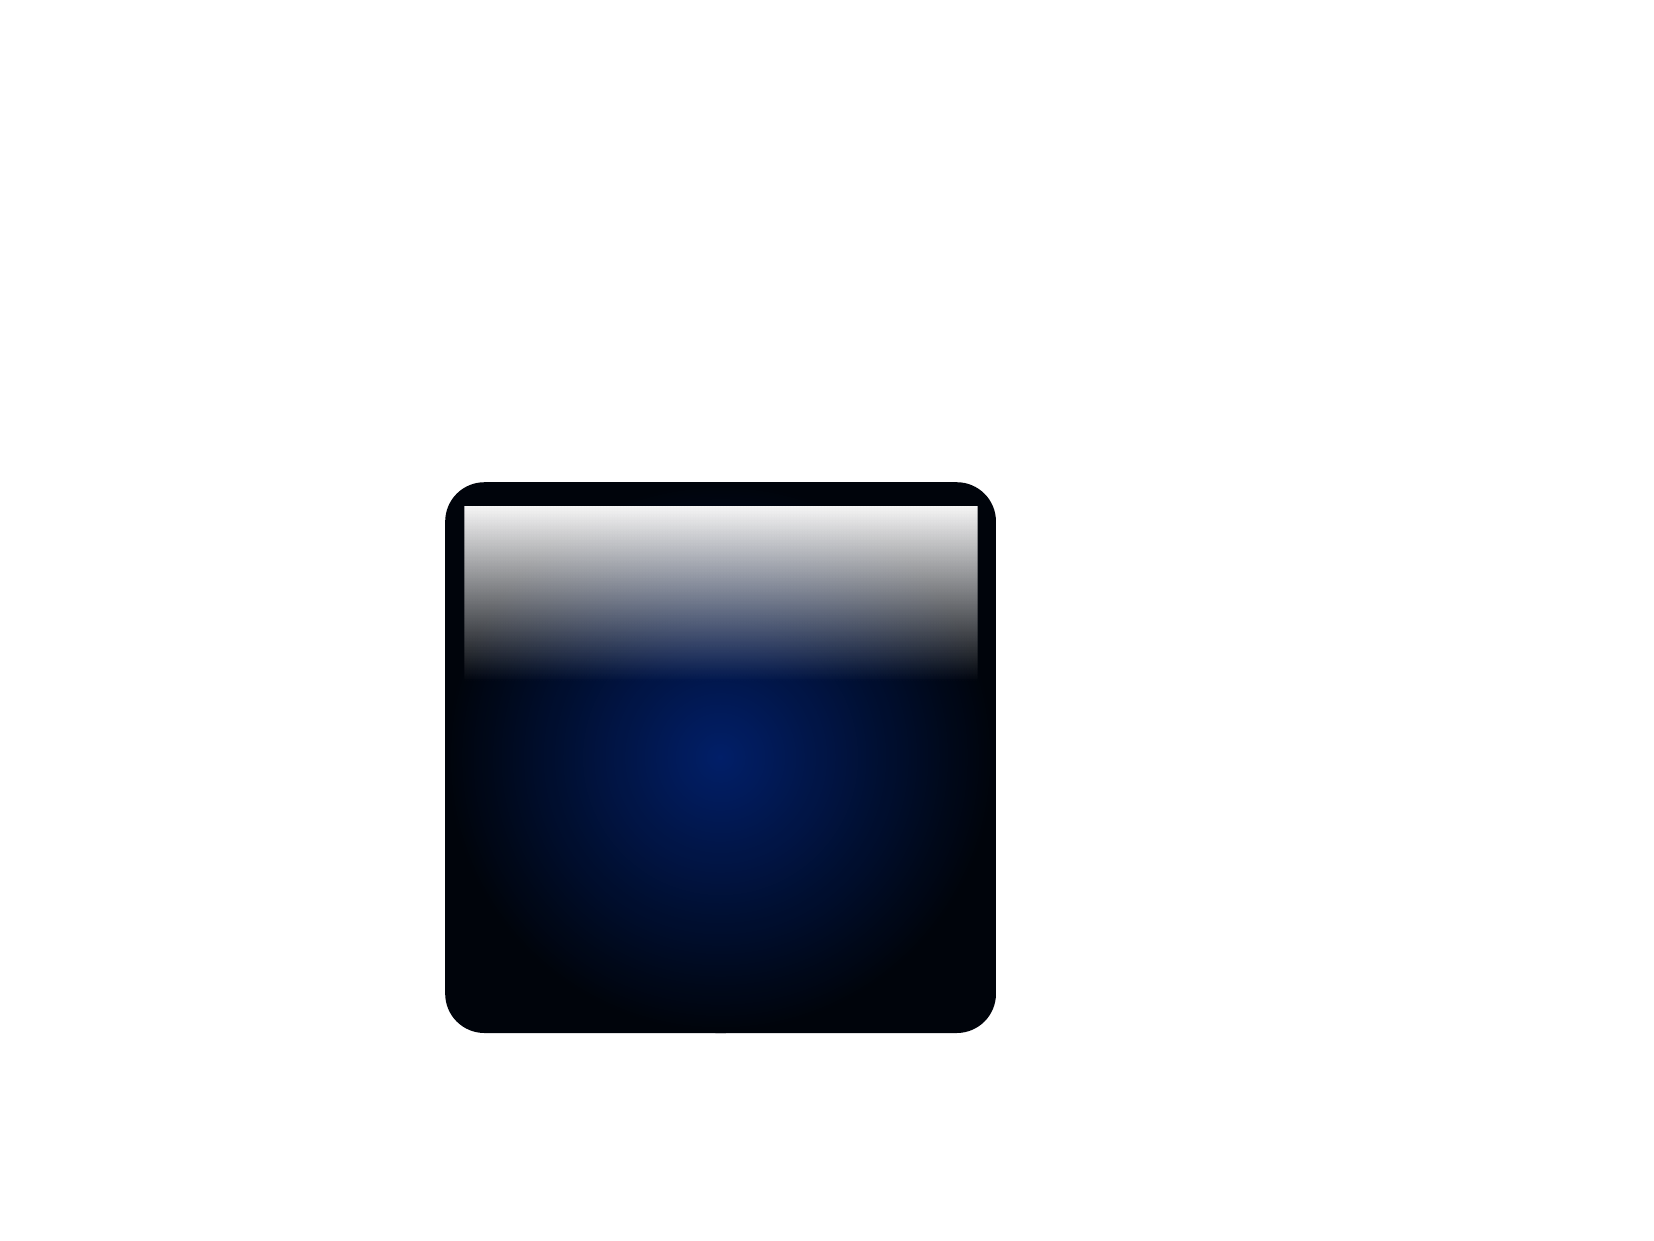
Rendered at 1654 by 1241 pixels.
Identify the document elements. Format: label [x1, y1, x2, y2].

picture [425, 462, 1016, 1053]
